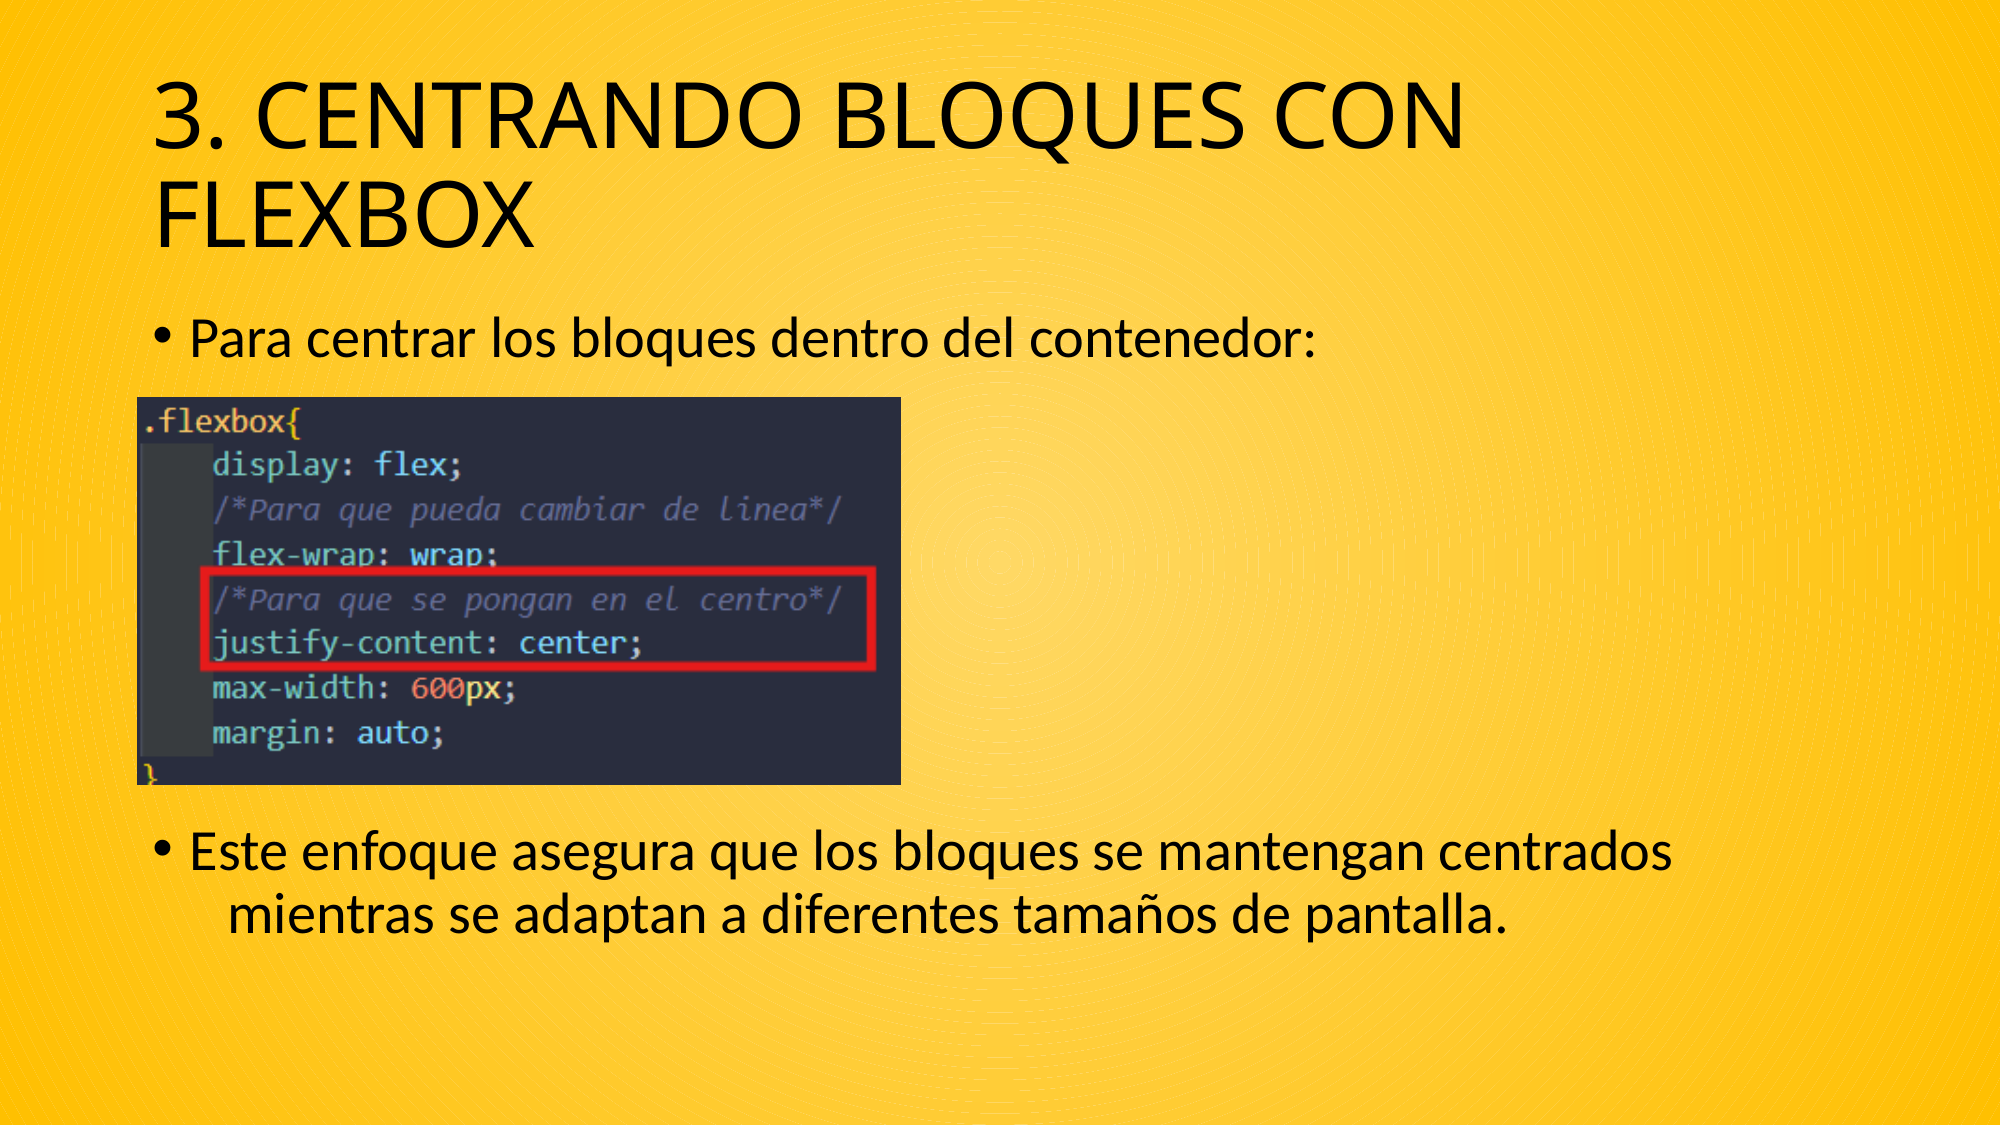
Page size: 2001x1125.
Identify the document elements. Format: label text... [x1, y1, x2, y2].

list Para centrar los bloques dentro del contenedor: Este enfoque asegura que los bloques se mantengan centrados mientras se adaptan a diferentes tamaños de pantalla. [137, 299, 1863, 1014]
picture [137, 397, 901, 785]
title 3. CENTRANDO BLOQUES CON FLEXBOX [137, 59, 1863, 278]
